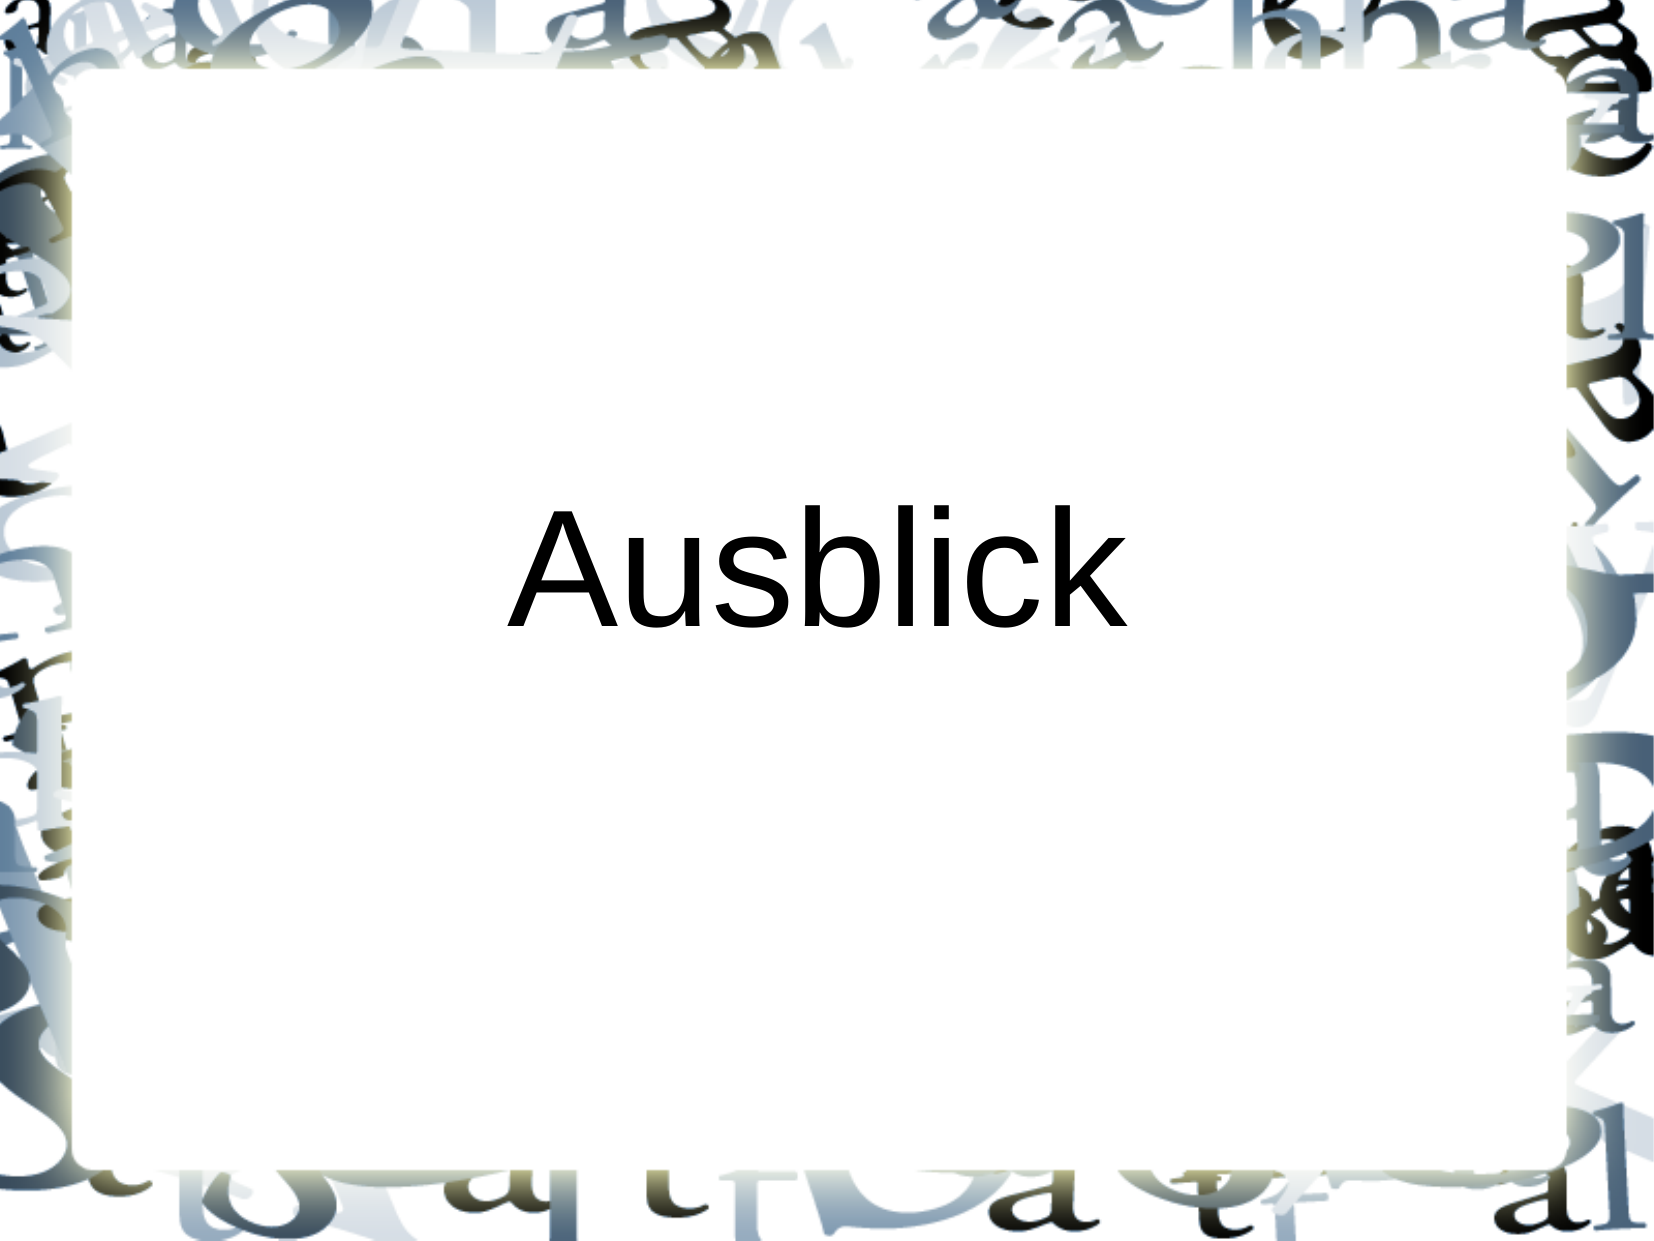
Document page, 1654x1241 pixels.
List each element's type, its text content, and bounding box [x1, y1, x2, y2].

picture [0, 0, 1654, 1241]
list Ausblick [106, 266, 1530, 987]
